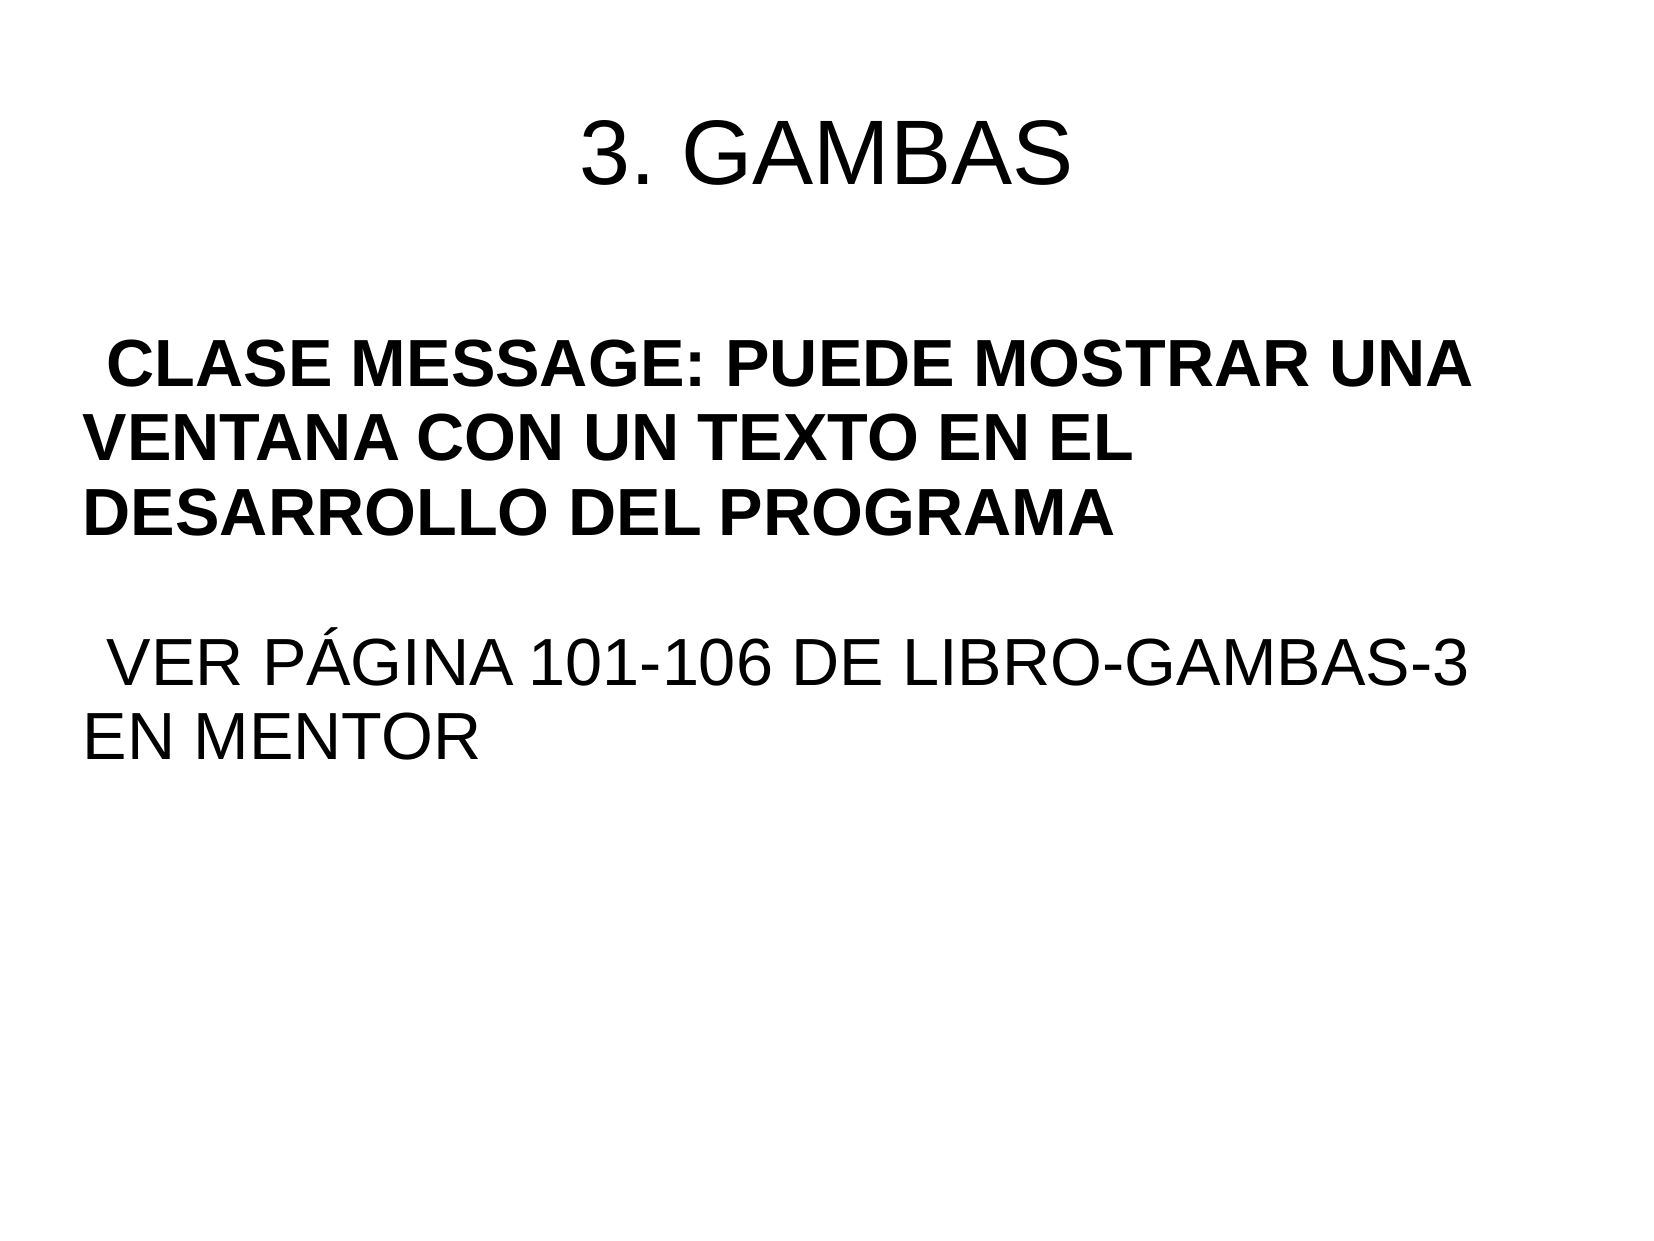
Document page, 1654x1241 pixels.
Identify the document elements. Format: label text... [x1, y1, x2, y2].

title 3. GAMBAS [82, 49, 1571, 257]
subtitle CLASE MESSAGE: PUEDE MOSTRAR UNA VENTANA CON UN TEXTO EN EL DESARROLLO DEL PROGRAMA VER PÁGINA 101-106 DE LIBRO-GAMBAS-3 EN MENTOR [82, 290, 1571, 1109]
